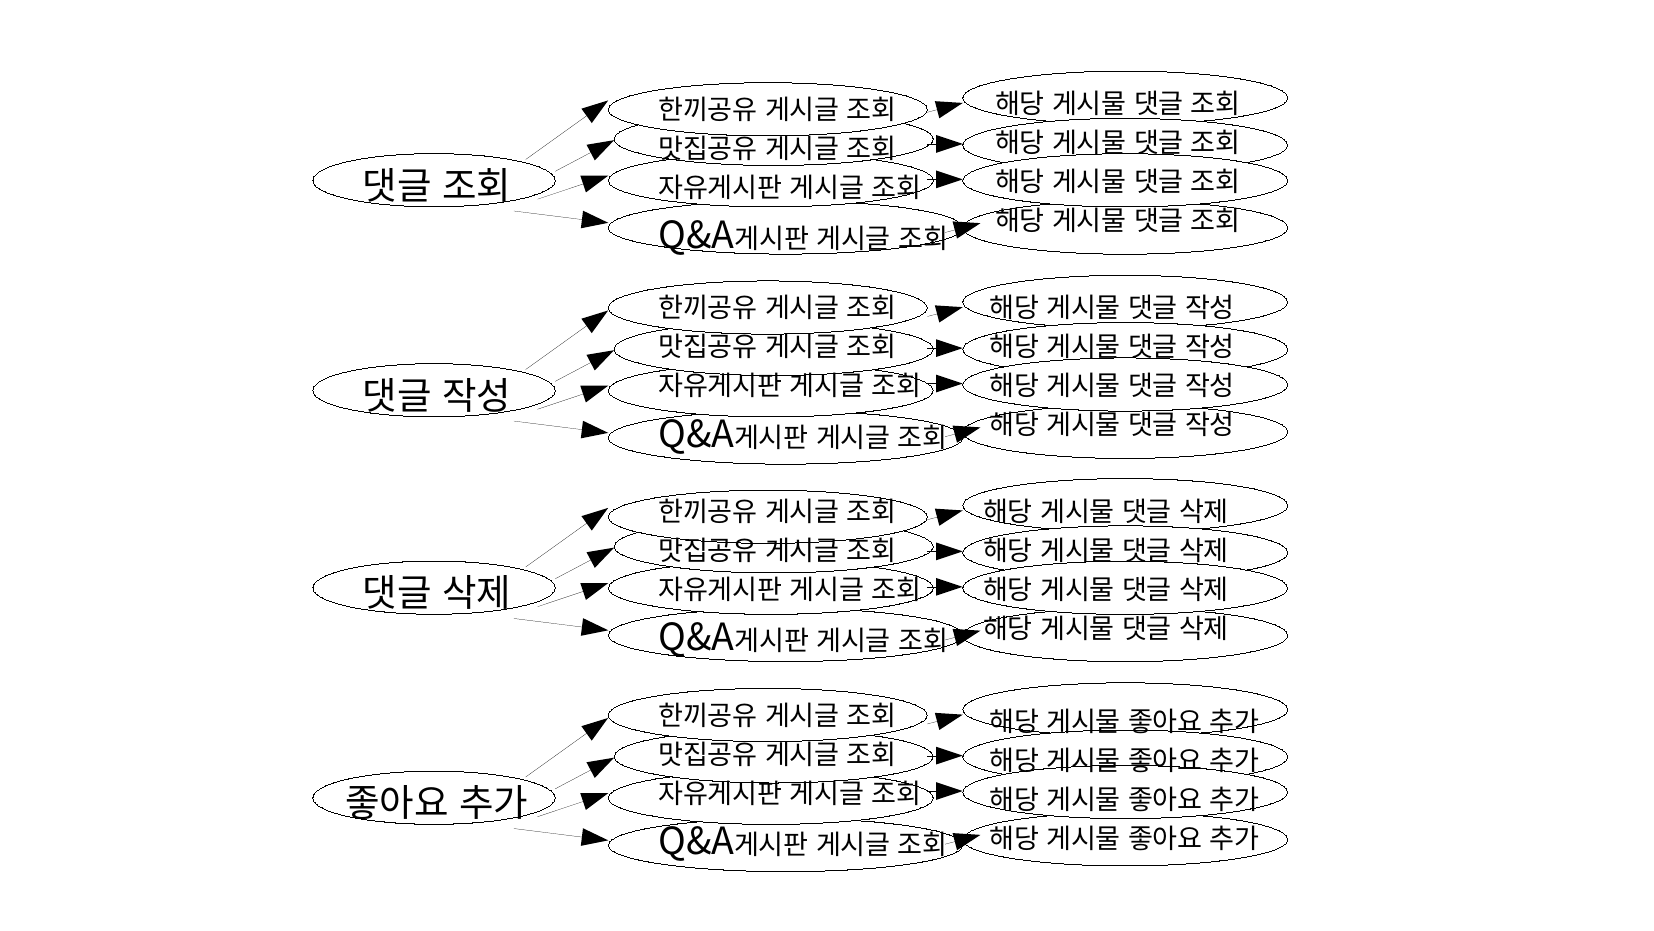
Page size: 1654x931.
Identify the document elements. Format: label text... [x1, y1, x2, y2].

text_box 한끼공유 게시글 조회 맛집공유 게시글 조회 자유게시판 게시글 조회 Q&A게시판 게시글 조회 [643, 81, 980, 279]
text_box [614, 741, 643, 772]
text_box [962, 339, 974, 359]
text_box [312, 568, 348, 607]
text_box [962, 782, 974, 802]
text_box [962, 374, 974, 395]
text_box [608, 698, 643, 732]
text_box [312, 784, 330, 812]
text_box [962, 746, 974, 767]
text_box [608, 163, 643, 197]
text_box [608, 290, 643, 325]
text_box [608, 500, 643, 562]
text_box 해당 게시물 댓글 작성 해당 게시물 댓글 작성 해당 게시물 댓글 작성 해당 게시물 댓글 작성 [974, 279, 1294, 544]
text_box [1042, 275, 1208, 279]
text_box [608, 781, 643, 815]
text_box [608, 373, 643, 407]
text_box 해당 게시물 댓글 조회 해당 게시물 댓글 조회 해당 게시물 댓글 조회 해당 게시물 댓글 조회 [980, 75, 1300, 340]
text_box 한끼공유 게시글 조회 맛집공유 게시글 조회 자유게시판 게시글 조회 Q&A게시판 게시글 조회 [643, 279, 974, 544]
text_box 한끼공유 게시글 조회 맛집공유 게시글 조회 자유게시판 게시글 조회 Q&A게시판 게시글 조회 [643, 686, 987, 931]
text_box [608, 829, 643, 861]
text_box [966, 840, 974, 850]
text_box [1002, 682, 1249, 692]
text_box 댓글 작성 [348, 358, 567, 482]
text_box [614, 333, 643, 365]
text_box [312, 161, 348, 199]
text_box 좋아요 추가 [330, 765, 550, 890]
text_box 해당 게시물 댓글 삭제 해당 게시물 댓글 삭제 해당 게시물 댓글 삭제 해당 게시물 댓글 삭제 [968, 544, 1288, 692]
text_box [312, 371, 348, 409]
text_box [550, 790, 556, 806]
text_box 해당 게시물 좋아요 추가 해당 게시물 좋아요 추가 해당 게시물 좋아요 추가 해당 게시물 좋아요 추가 [974, 692, 1294, 931]
text_box [962, 292, 974, 312]
text_box [608, 211, 643, 244]
text_box 댓글 삭제 [348, 555, 567, 680]
text_box [608, 92, 643, 155]
text_box 댓글 조회 [348, 148, 567, 272]
text_box [966, 433, 974, 442]
text_box [608, 619, 643, 651]
text_box [608, 571, 643, 605]
text_box 한끼공유 게시글 조회 맛집공유 게시글 조회 자유게시판 게시글 조회 Q&A게시판 게시글 조회 [643, 544, 968, 686]
text_box [1040, 71, 1211, 75]
text_box [962, 699, 974, 720]
text_box [608, 421, 643, 454]
